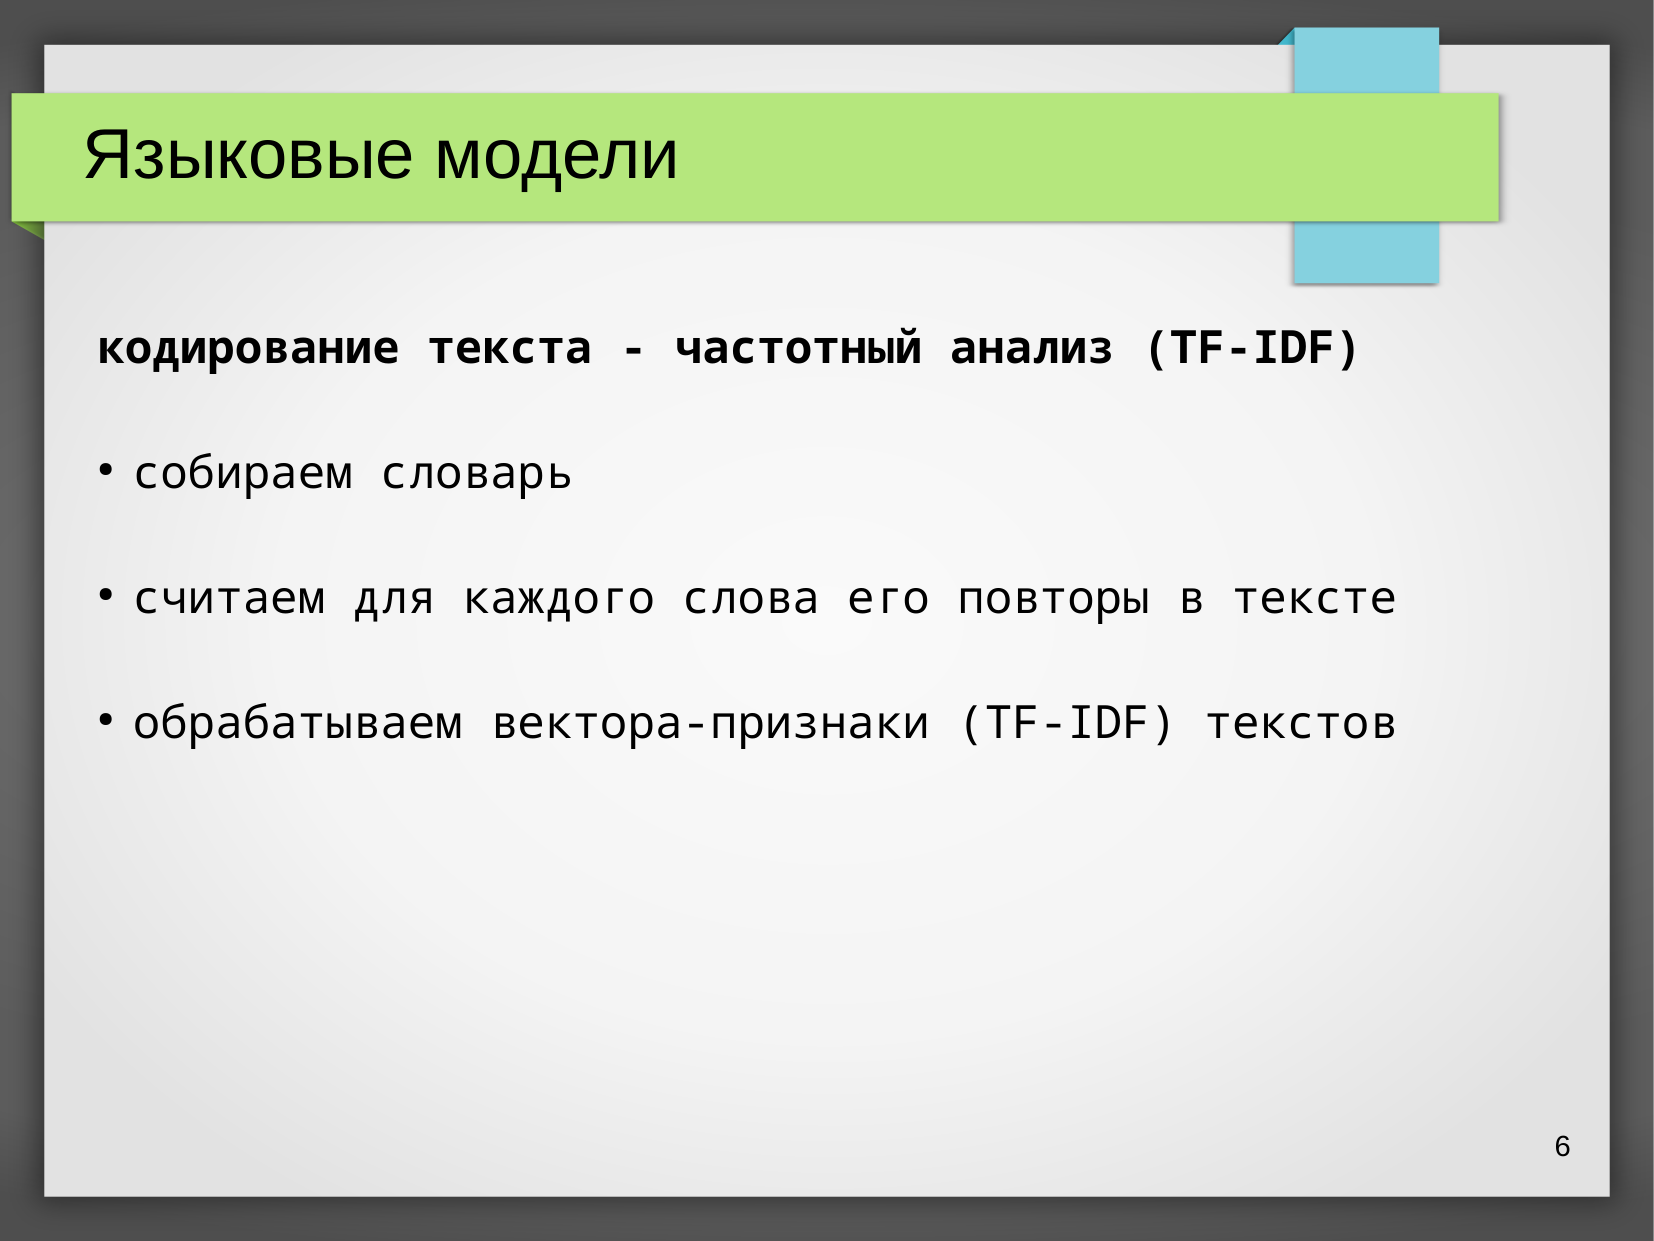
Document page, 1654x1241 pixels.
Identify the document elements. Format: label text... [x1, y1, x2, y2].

picture [0, 0, 1654, 1241]
text_box кодирование текста - частотный анализ (TF-IDF) собираем словарь считаем для каждого слова его повторы в тексте обрабатываем вектора-признаки (TF-IDF) текстов [82, 307, 1607, 1108]
title Языковые модели [82, 114, 1406, 194]
